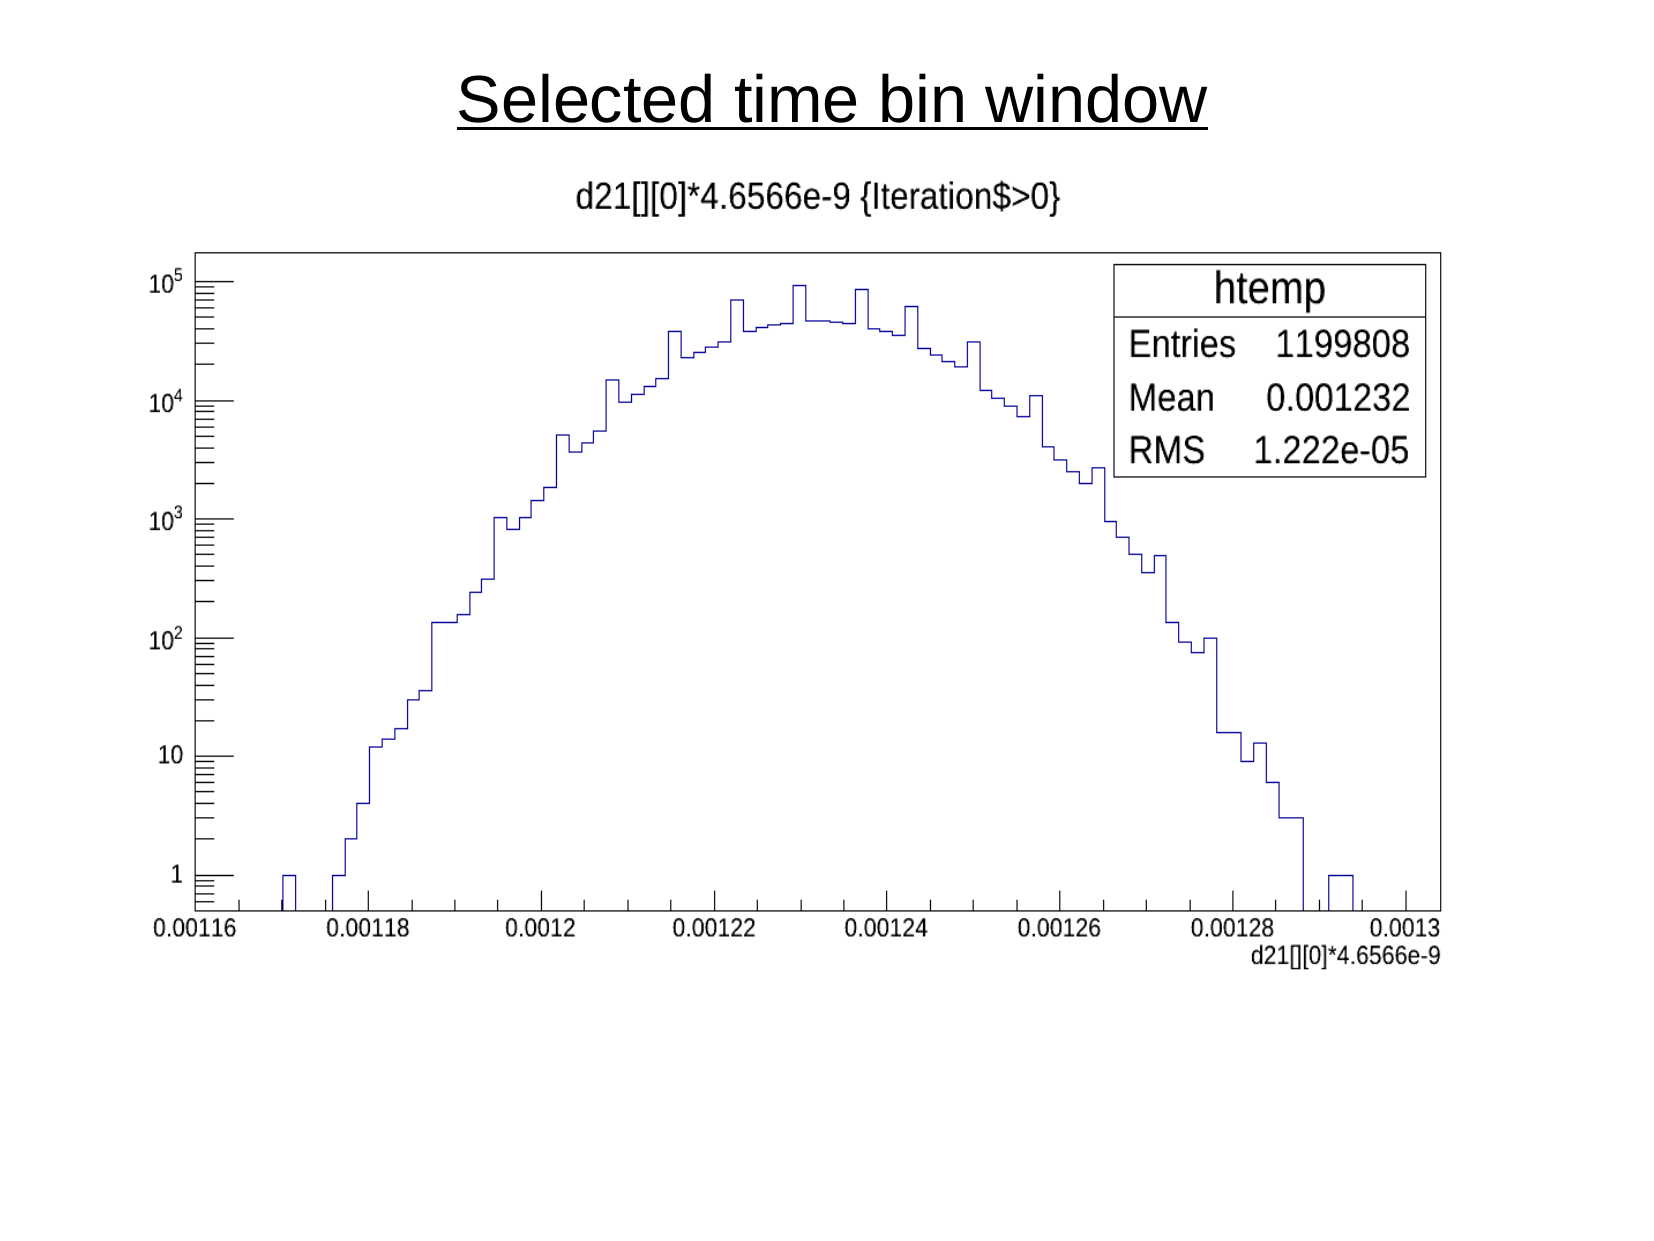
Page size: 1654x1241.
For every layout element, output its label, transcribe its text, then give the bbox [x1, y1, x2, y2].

title Selected time bin window [88, 0, 1577, 171]
picture [40, 171, 1596, 993]
